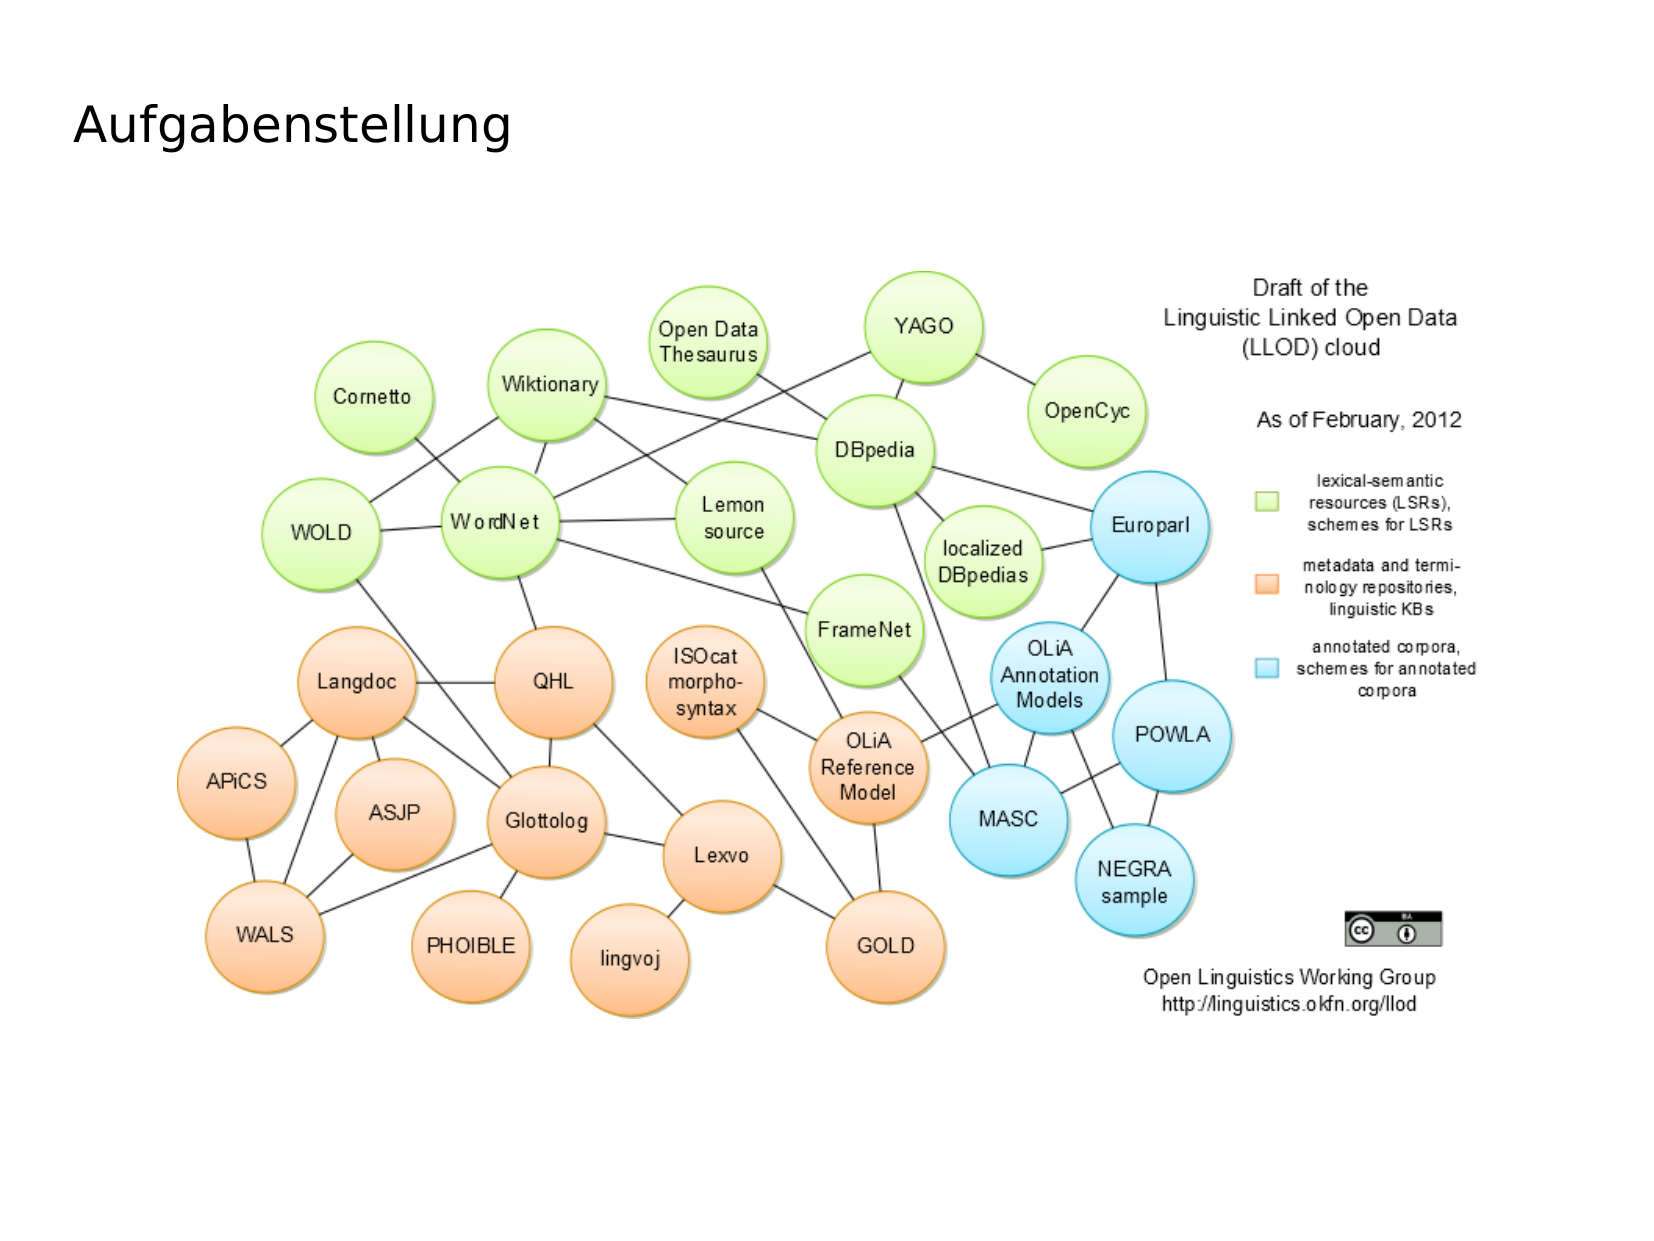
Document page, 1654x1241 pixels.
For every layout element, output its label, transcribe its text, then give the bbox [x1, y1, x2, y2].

picture [177, 271, 1489, 1019]
text_box Aufgabenstellung [59, 59, 1583, 133]
text_box [59, 188, 1583, 1057]
